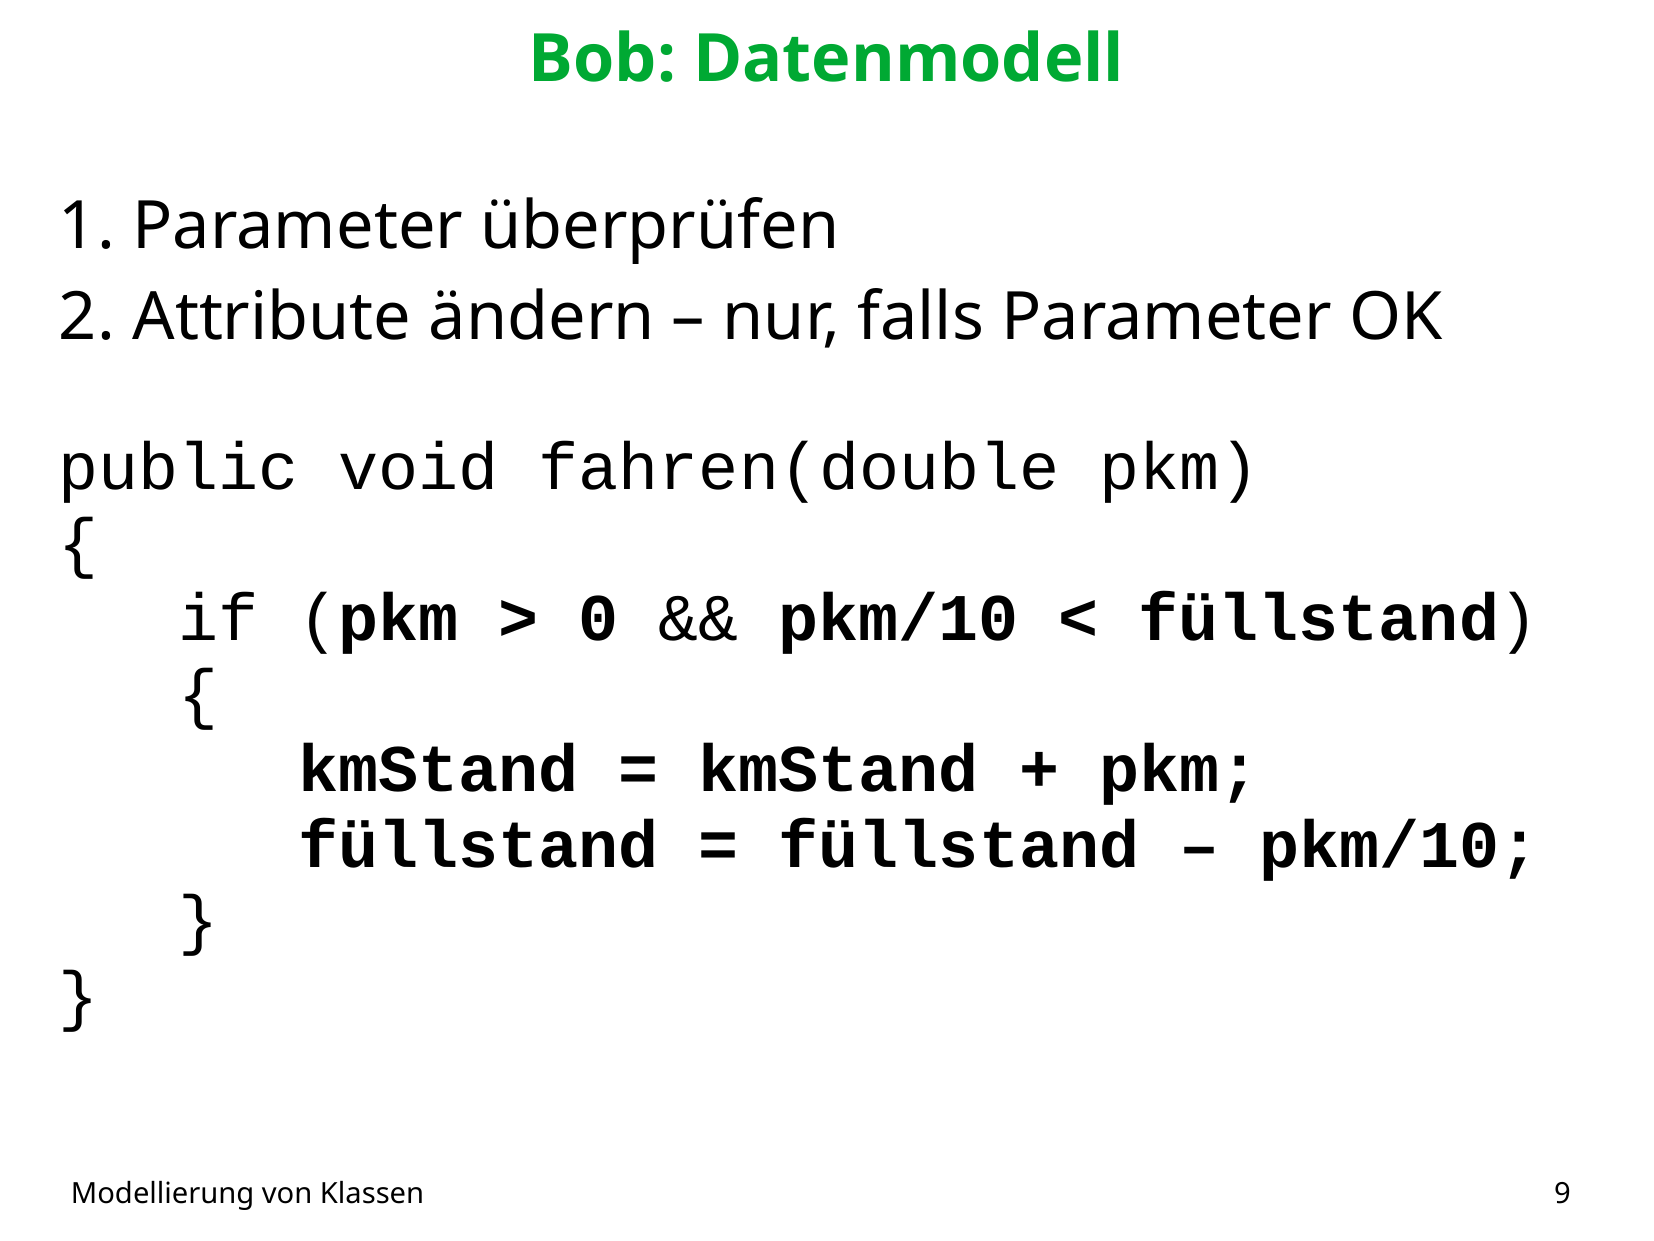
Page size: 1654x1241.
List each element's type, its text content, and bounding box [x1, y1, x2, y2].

title Bob: Datenmodell [0, 5, 1654, 107]
list 1. Parameter überprüfen 2. Attribute ändern – nur, falls Parameter OK public void fahren(double pkm) { if (pkm > 0 && pkm/10 < füllstand) { kmStand = kmStand + pkm; füllstand = füllstand – pkm/10; } } [59, 177, 1595, 1146]
